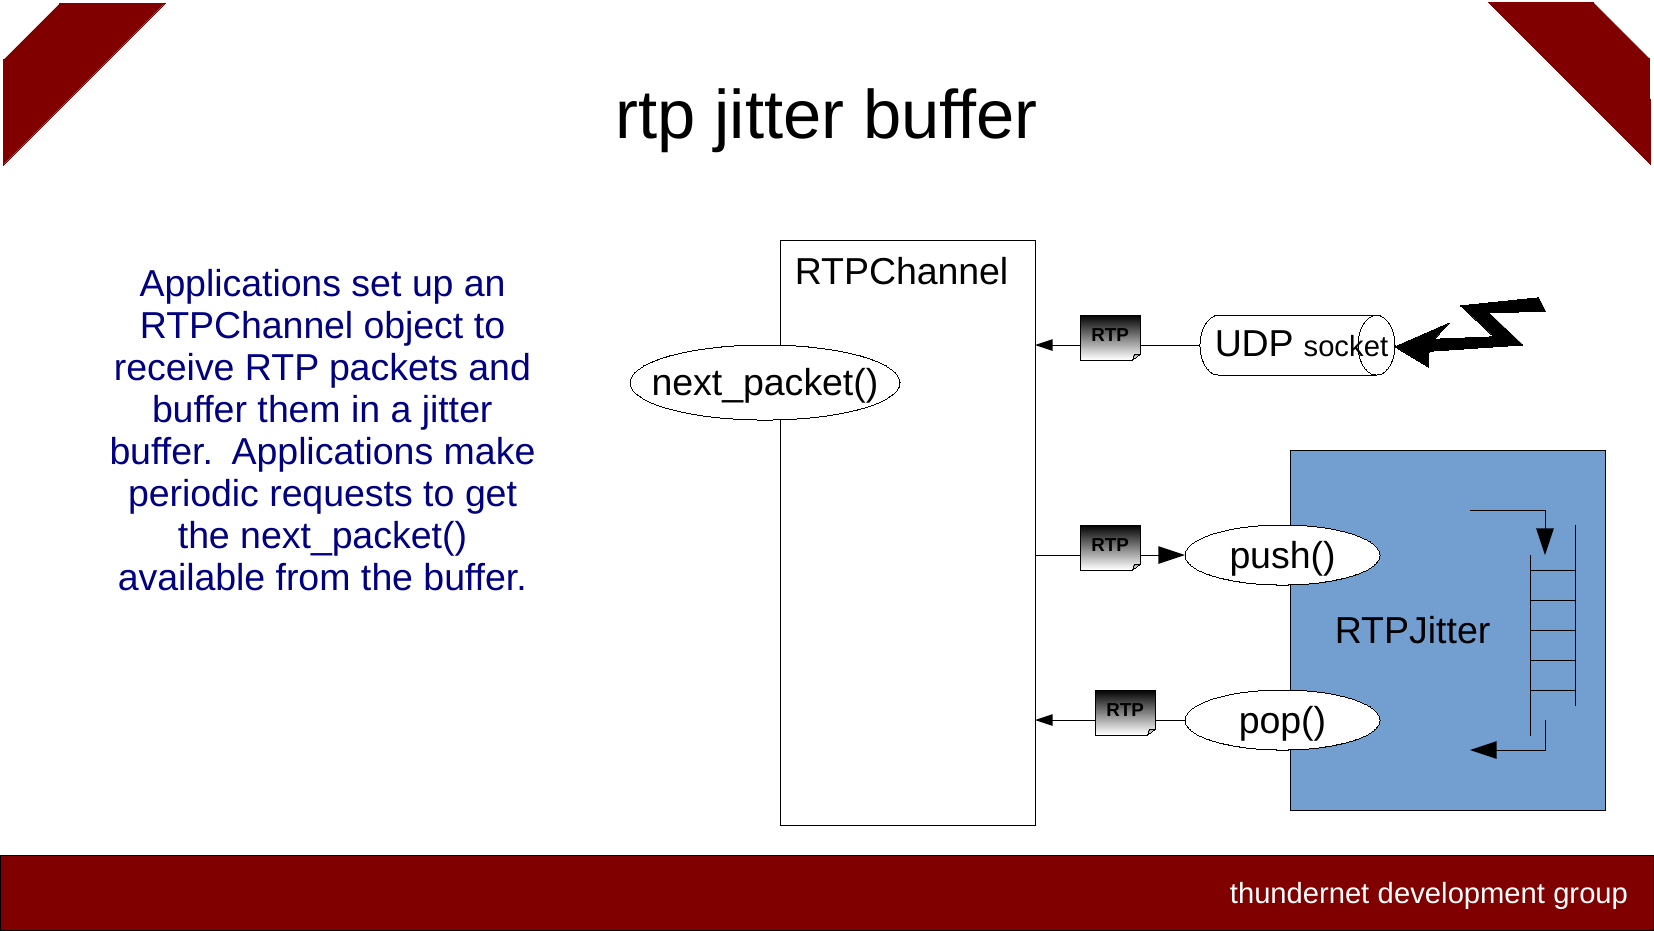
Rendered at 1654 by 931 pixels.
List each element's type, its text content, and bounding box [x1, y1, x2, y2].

text_box thundernet development group [1215, 870, 1644, 918]
text_box pop() [1185, 690, 1381, 751]
text_box [0, 855, 1654, 931]
text_box RTPJitter [1290, 450, 1606, 811]
text_box RTP [1095, 690, 1156, 736]
text_box RTPChannel [780, 243, 1036, 301]
text_box [1460, 297, 1546, 349]
text_box push() [1185, 525, 1381, 586]
text_box [3, 3, 166, 166]
text_box [1488, 2, 1651, 165]
text_box next_packet() [630, 345, 901, 421]
text_box RTP [1080, 525, 1141, 571]
title rtp jitter buffer [82, 37, 1571, 193]
text_box RTP [1080, 315, 1141, 361]
text_box UDP socket [1200, 315, 1471, 372]
text_box Applications set up an RTPChannel object to receive RTP packets and buffer them in a jitter buffer. Applications make periodic requests to get the next_packet() available from the buffer. [90, 255, 556, 691]
text_box [1210, 372, 1376, 376]
